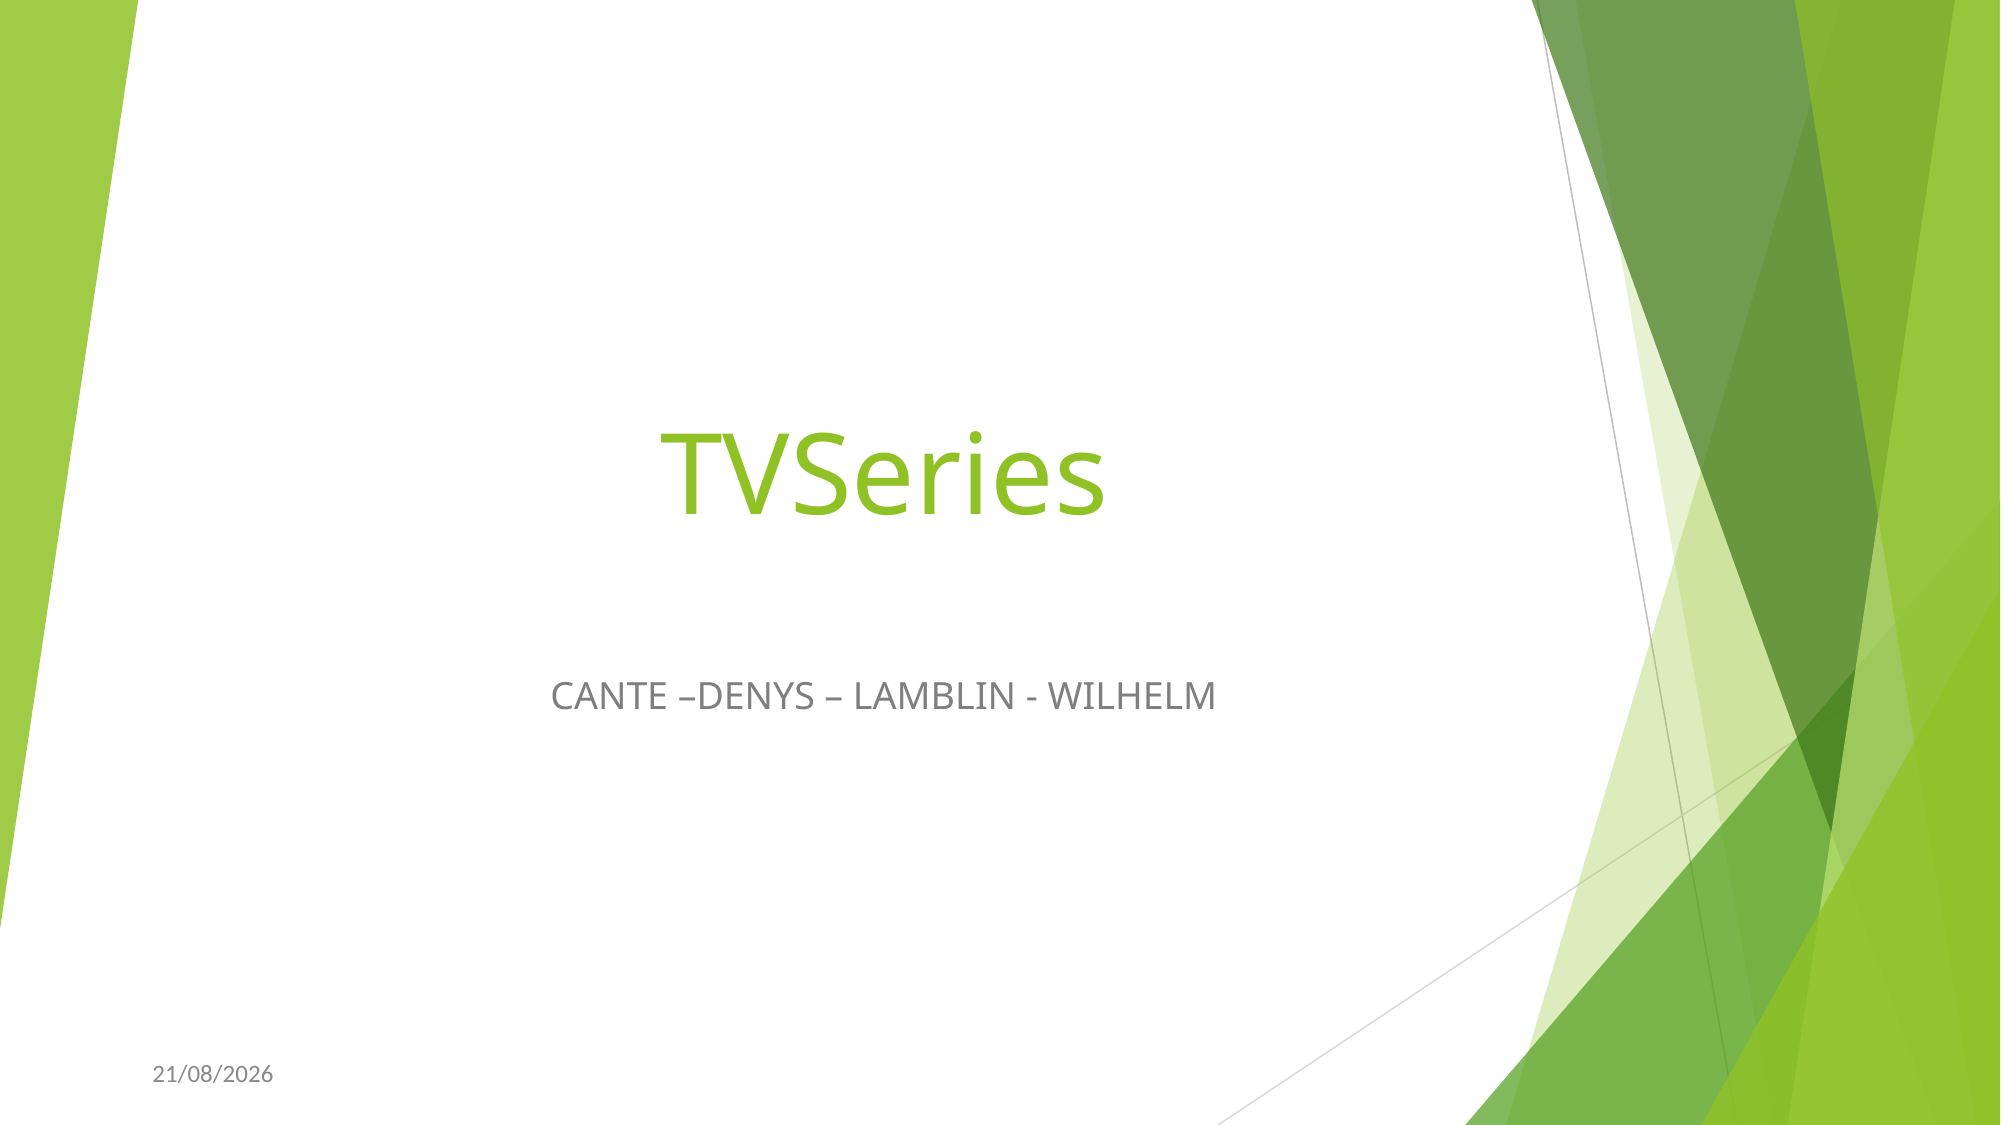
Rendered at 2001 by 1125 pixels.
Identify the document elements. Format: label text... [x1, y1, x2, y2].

title TVSeries [247, 394, 1522, 664]
text_box 02/01/2017 [137, 1042, 588, 1103]
subtitle CANTE –DENYS – LAMBLIN - WILHELM [247, 664, 1522, 845]
